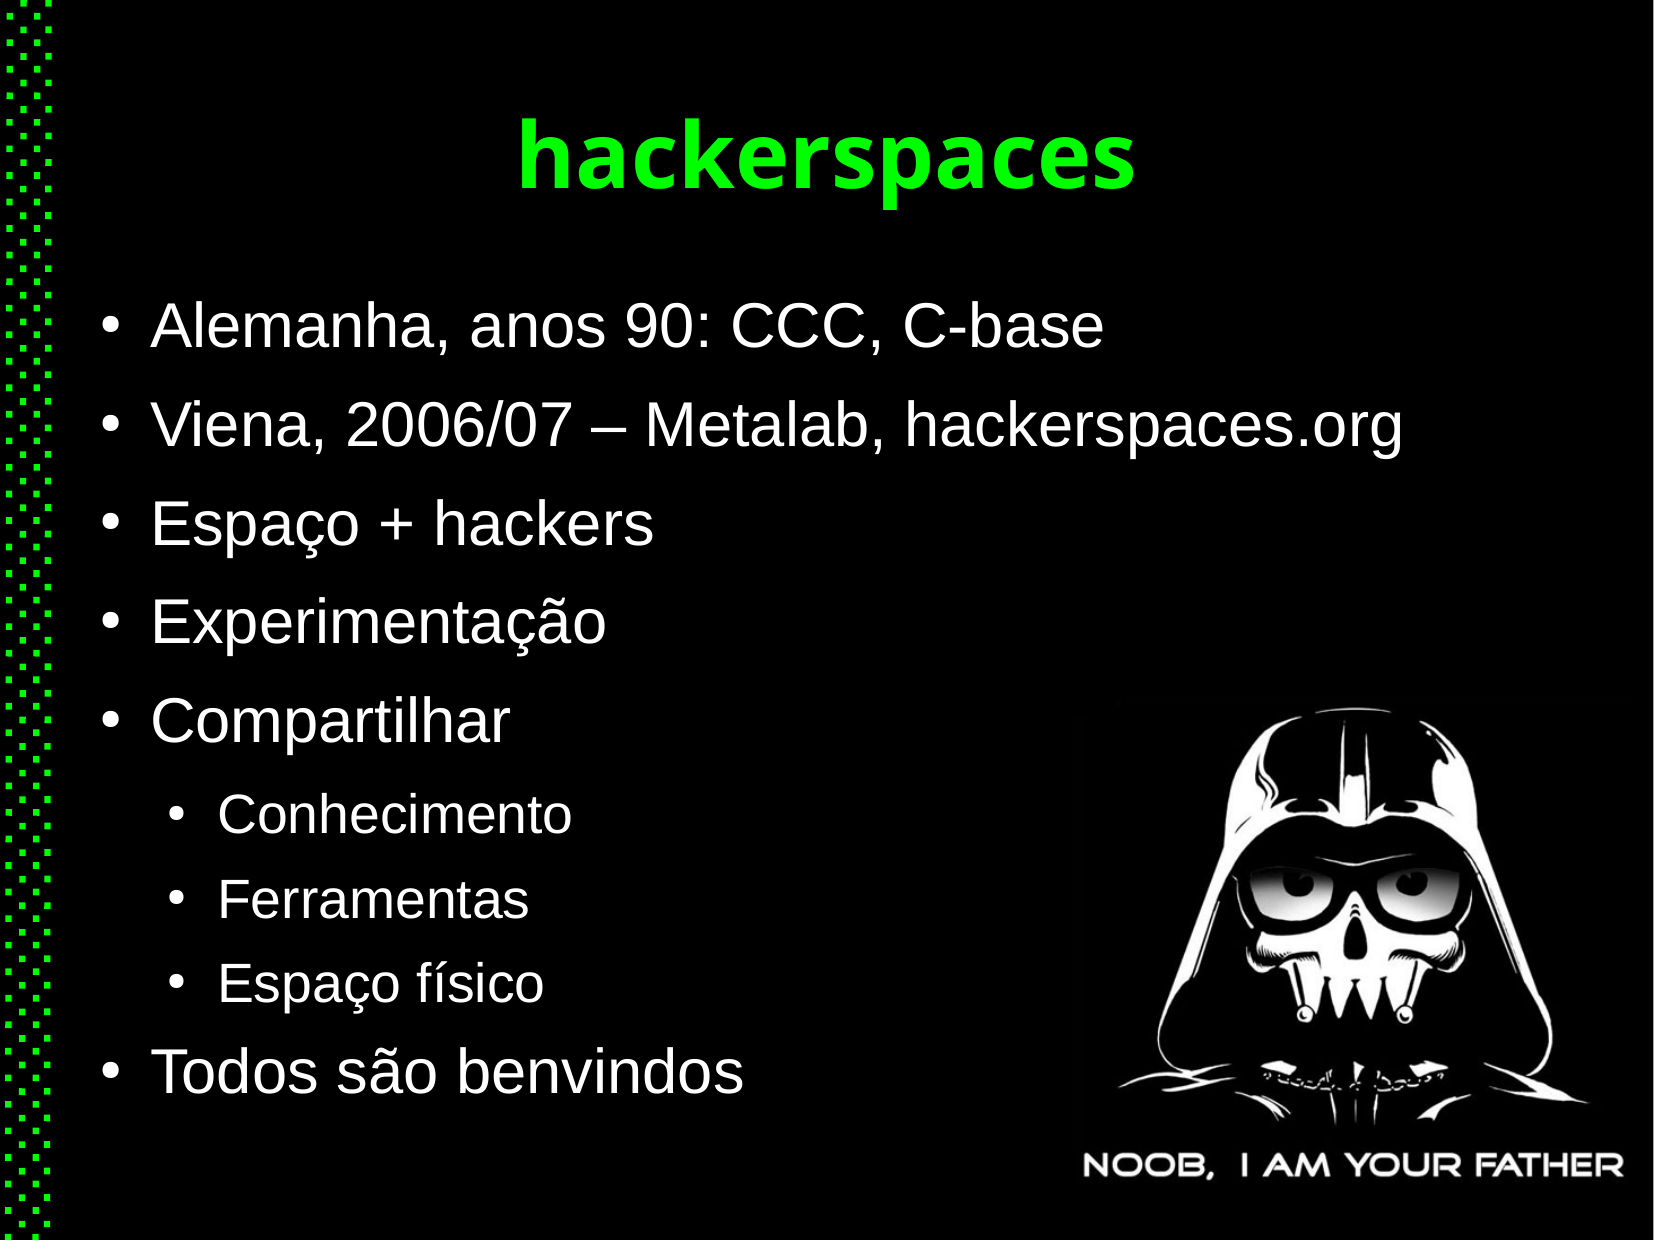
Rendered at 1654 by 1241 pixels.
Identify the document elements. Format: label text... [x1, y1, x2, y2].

title hackerspaces [82, 49, 1571, 257]
picture [1071, 659, 1636, 1224]
list Alemanha, anos 90: CCC, C-base Viena, 2006/07 – Metalab, hackerspaces.org Espaço + hackers Experimentação Compartilhar Conhecimento Ferramentas Espaço físico Todos são benvindos [82, 290, 1621, 1109]
